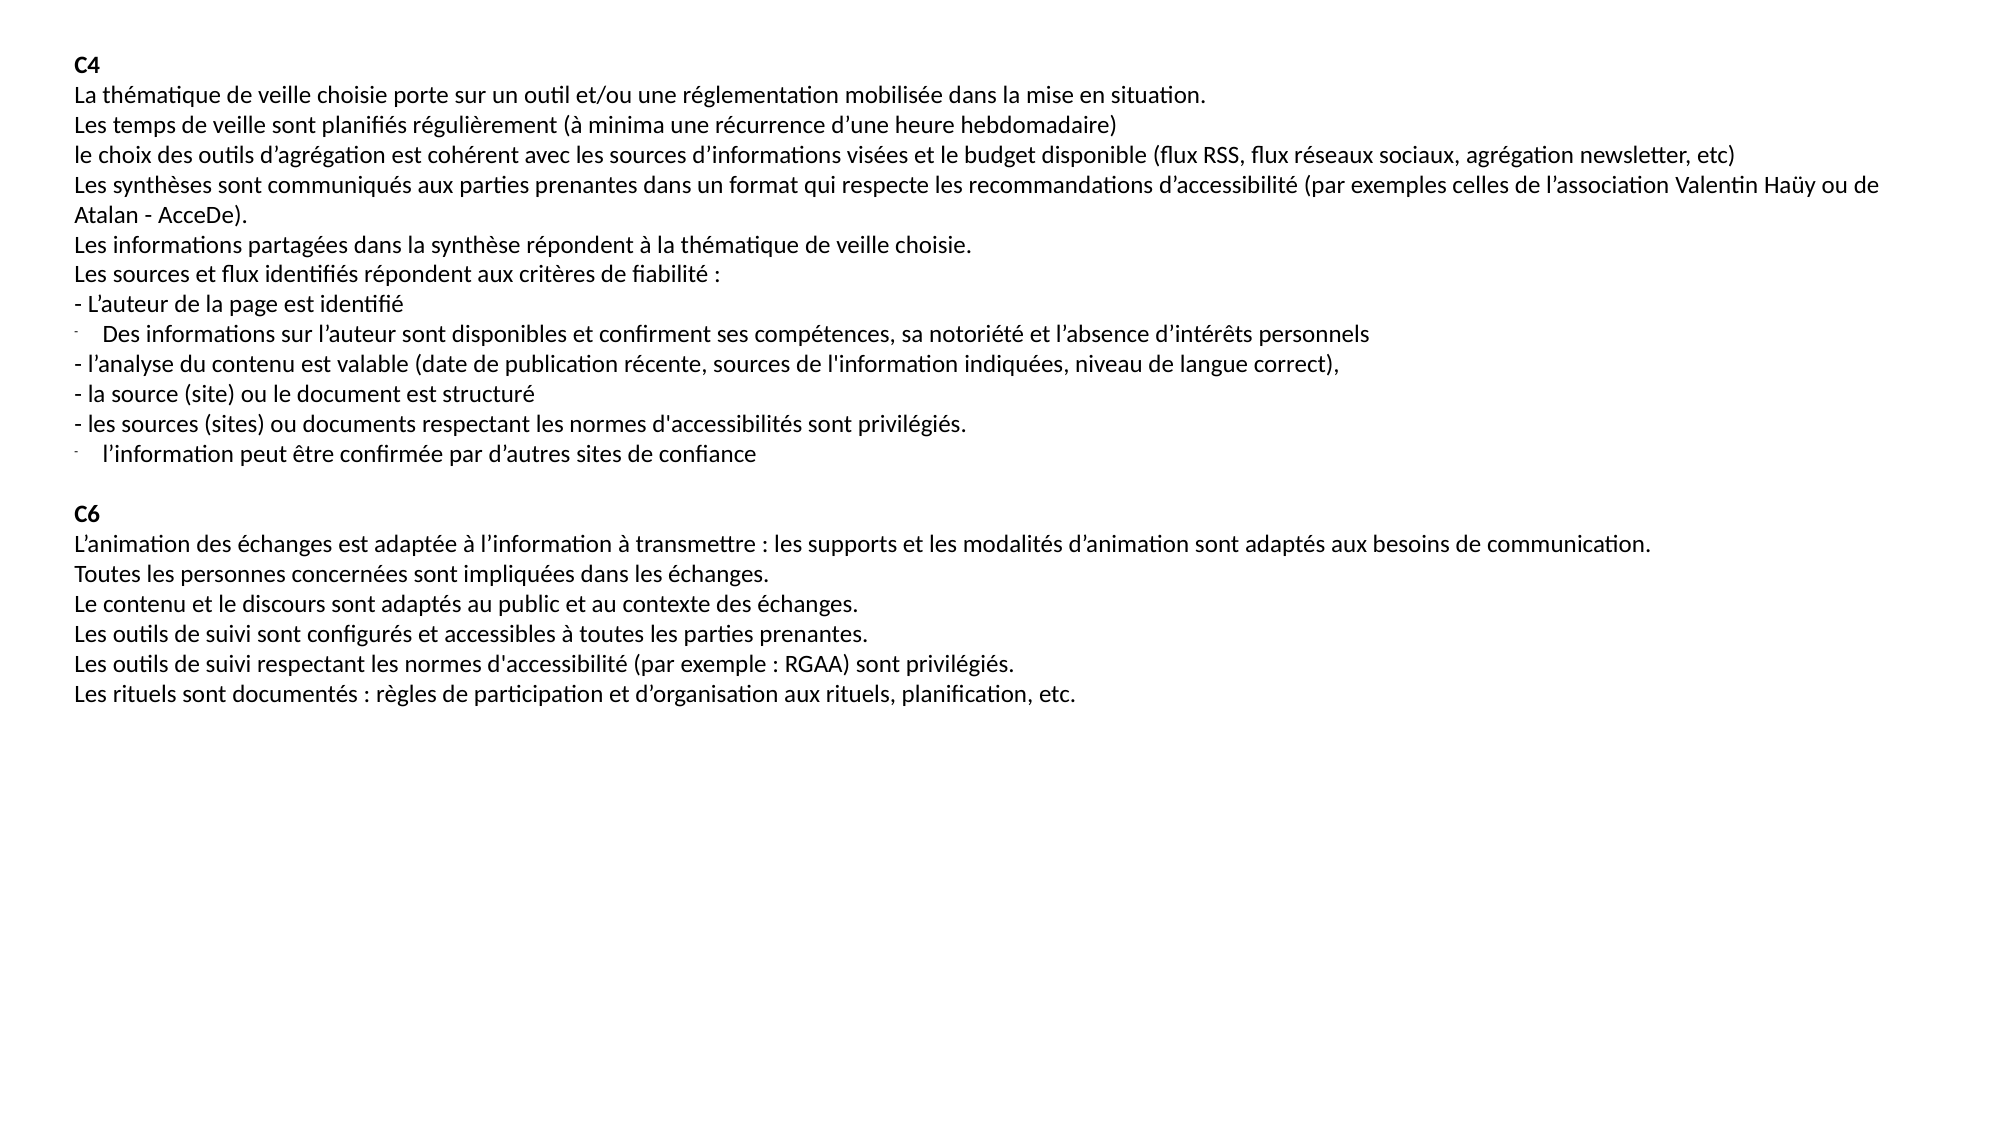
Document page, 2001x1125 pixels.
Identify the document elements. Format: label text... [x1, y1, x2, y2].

text_box C4 La thématique de veille choisie porte sur un outil et/ou une réglementation mobilisée dans la mise en situation. Les temps de veille sont planifiés régulièrement (à minima une récurrence d’une heure hebdomadaire) le choix des outils d’agrégation est cohérent avec les sources d’informations visées et le budget disponible (flux RSS, flux réseaux sociaux, agrégation newsletter, etc) Les synthèses sont communiqués aux parties prenantes dans un format qui respecte les recommandations d’accessibilité (par exemples celles de l’association Valentin Haüy ou de Atalan - AcceDe). Les informations partagées dans la synthèse répondent à la thématique de veille choisie. Les sources et flux identifiés répondent aux critères de fiabilité : - L’auteur de la page est identifié Des informations sur l’auteur sont disponibles et confirment ses compétences, sa notoriété et l’absence d’intérêts personnels - l’analyse du contenu est valable (date de publication récente, sources de l'information indiquées, niveau de langue correct), - la source (site) ou le document est structuré - les sources (sites) ou documents respectant les normes d'accessibilités sont privilégiés. l’information peut être confirmée par d’autres sites de confiance C6 L’animation des échanges est adaptée à l’information à transmettre : les supports et les modalités d’animation sont adaptés aux besoins de communication. Toutes les personnes concernées sont impliquées dans les échanges. Le contenu et le discours sont adaptés au public et au contexte des échanges. Les outils de suivi sont configurés et accessibles à toutes les parties prenantes. Les outils de suivi respectant les normes d'accessibilité (par exemple : RGAA) sont privilégiés. Les rituels sont documentés : règles de participation et d’organisation aux rituels, planification, etc. [59, 41, 1952, 715]
